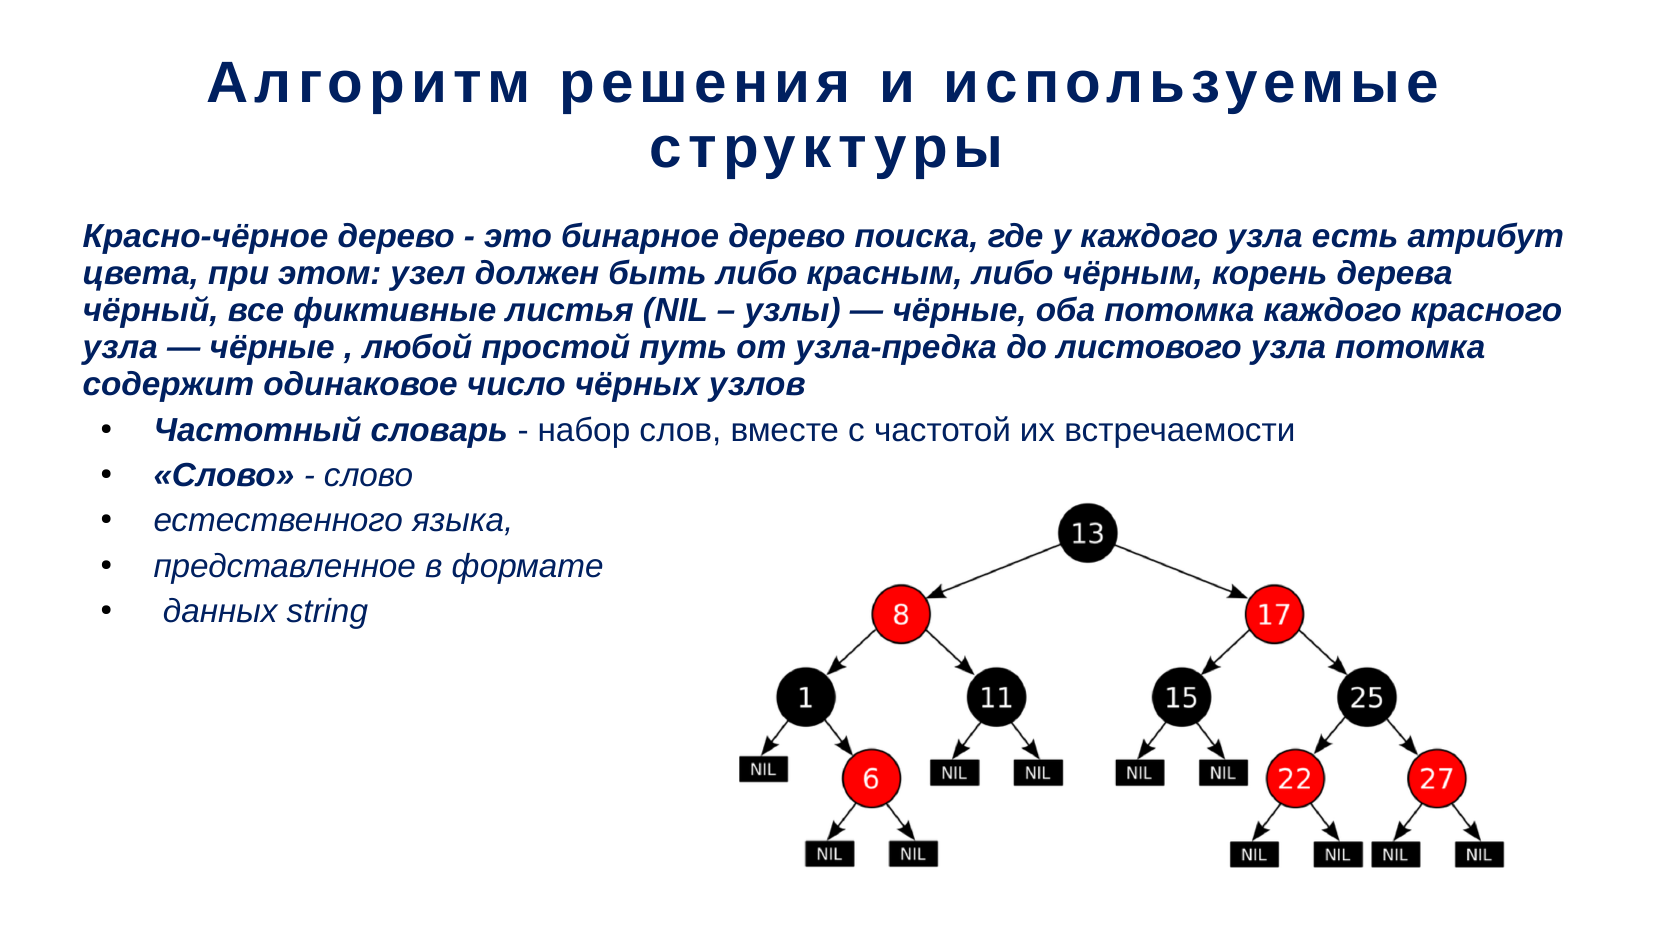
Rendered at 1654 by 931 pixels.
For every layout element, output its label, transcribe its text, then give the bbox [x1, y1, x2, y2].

title Алгоритм решения и используемые структуры [82, 37, 1571, 193]
picture [738, 501, 1506, 876]
list Красно-чёрное дерево - это бинарное дерево поиска, где у каждого узла есть атрибут цвета, при этом: узел должен быть либо красным, либо чёрным, корень дерева чёрный, все фиктивные листья (NIL – узлы) — чёрные, оба потомка каждого красного узла — чёрные , любой простой путь от узла-предка до листового узла потомка содержит одинаковое число чёрных узлов Частотный словарь - набор слов, вместе с частотой их встречаемости «Слово» - слово естественного языка, представленное в формате данных string [82, 217, 1571, 758]
